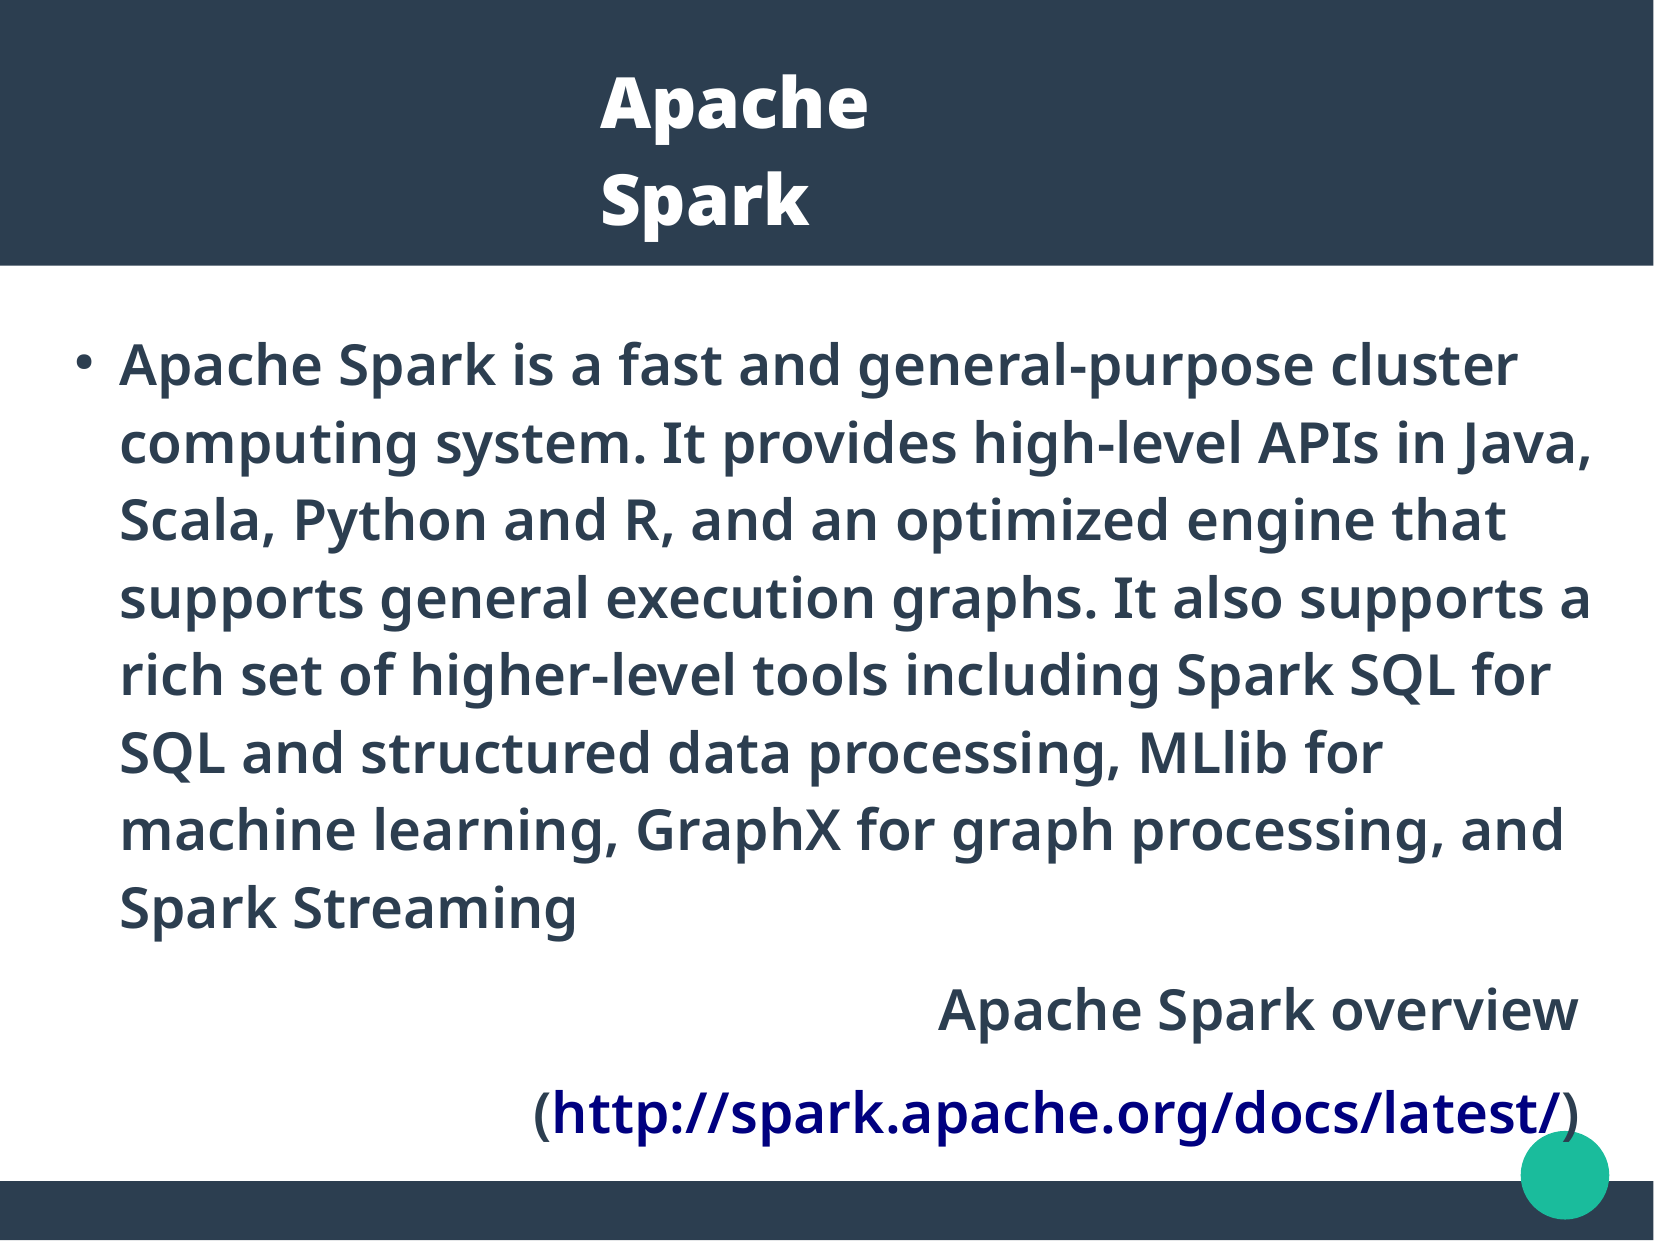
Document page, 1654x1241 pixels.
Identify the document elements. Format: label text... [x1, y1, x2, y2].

title Apache Spark [600, 52, 1051, 211]
list Apache Spark is a fast and general-purpose cluster computing system. It provides high-level APIs in Java, Scala, Python and R, and an optimized engine that supports general execution graphs. It also supports a rich set of higher-level tools including Spark SQL for SQL and structured data processing, MLlib for machine learning, GraphX for graph processing, and Spark Streaming Apache Spark overview (http://spark.apache.org/docs/latest/) [59, 324, 1595, 1152]
